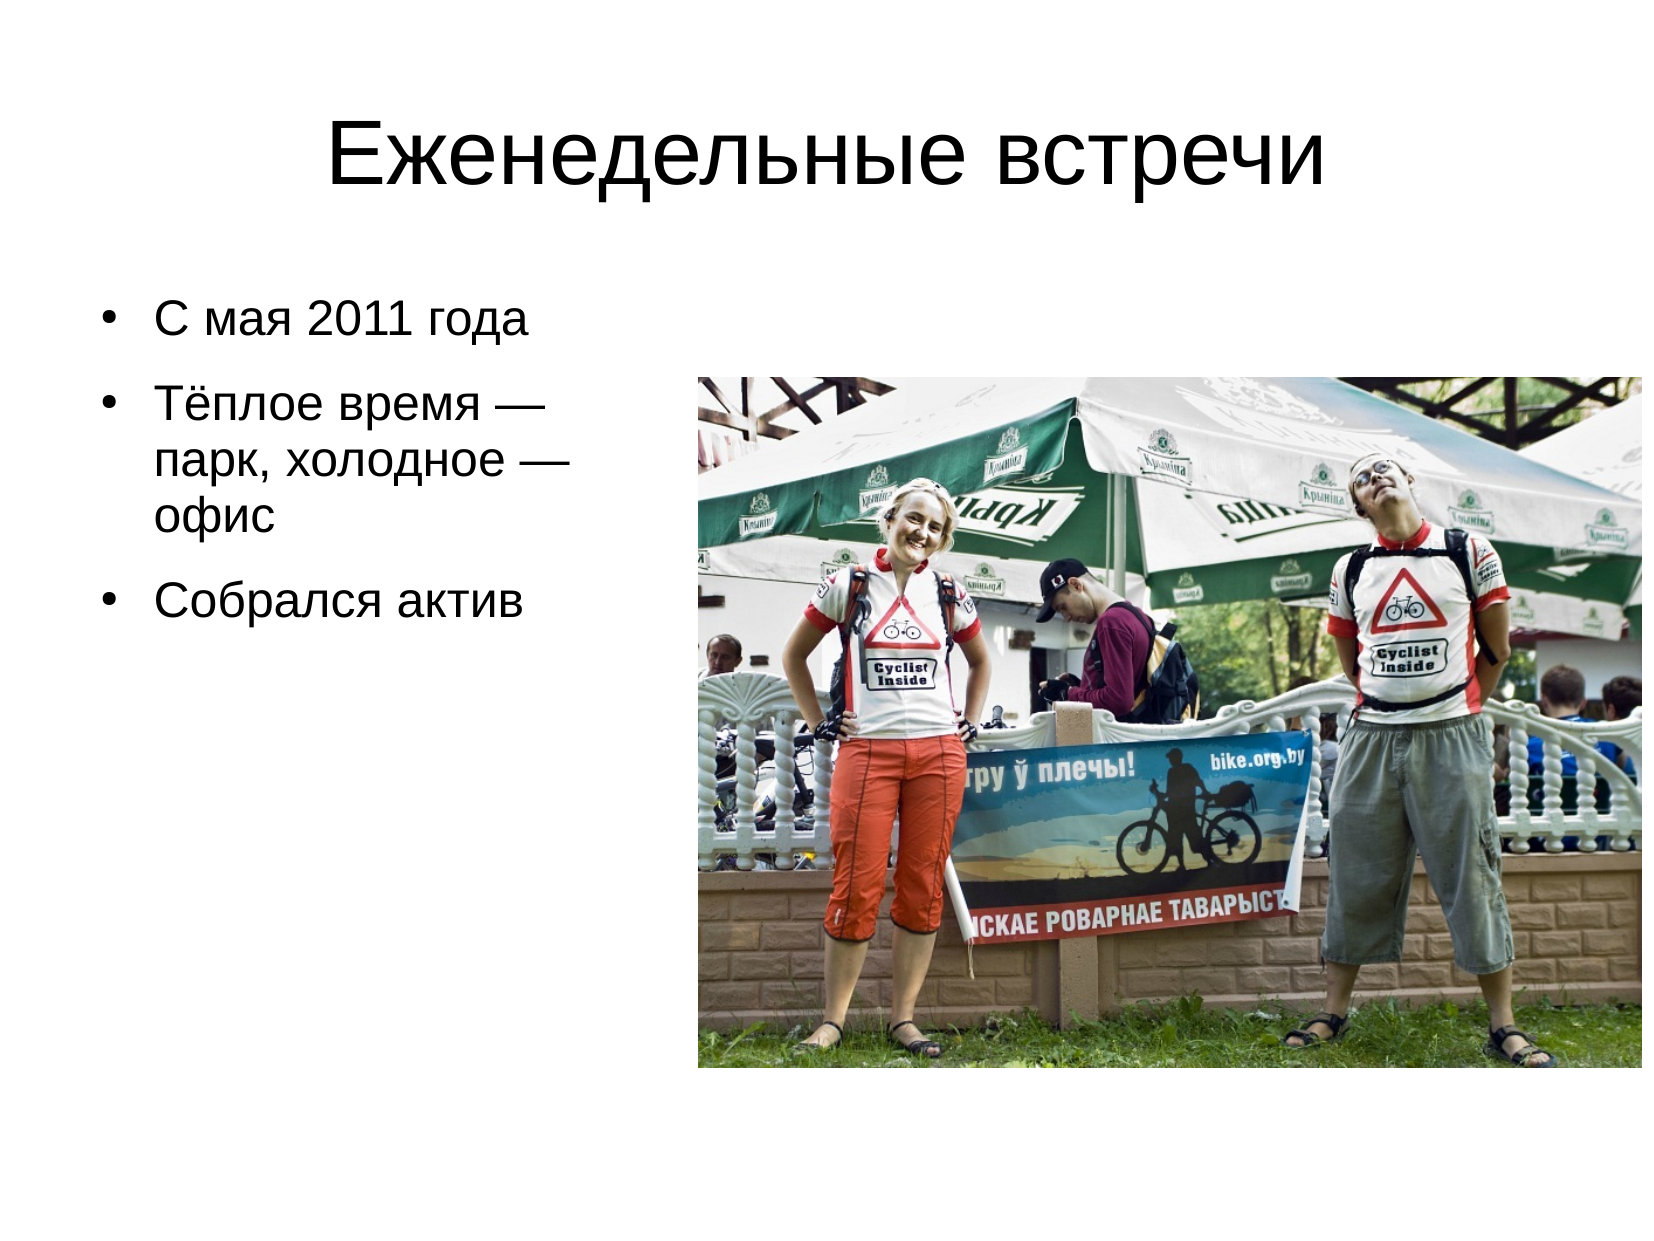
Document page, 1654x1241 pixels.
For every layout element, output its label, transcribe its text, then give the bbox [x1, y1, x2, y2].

list С мая 2011 года Тёплое время — парк, холодное — офис Собрался актив [82, 290, 674, 1087]
picture [698, 377, 1642, 1068]
title Еженедельные встречи [82, 49, 1571, 257]
